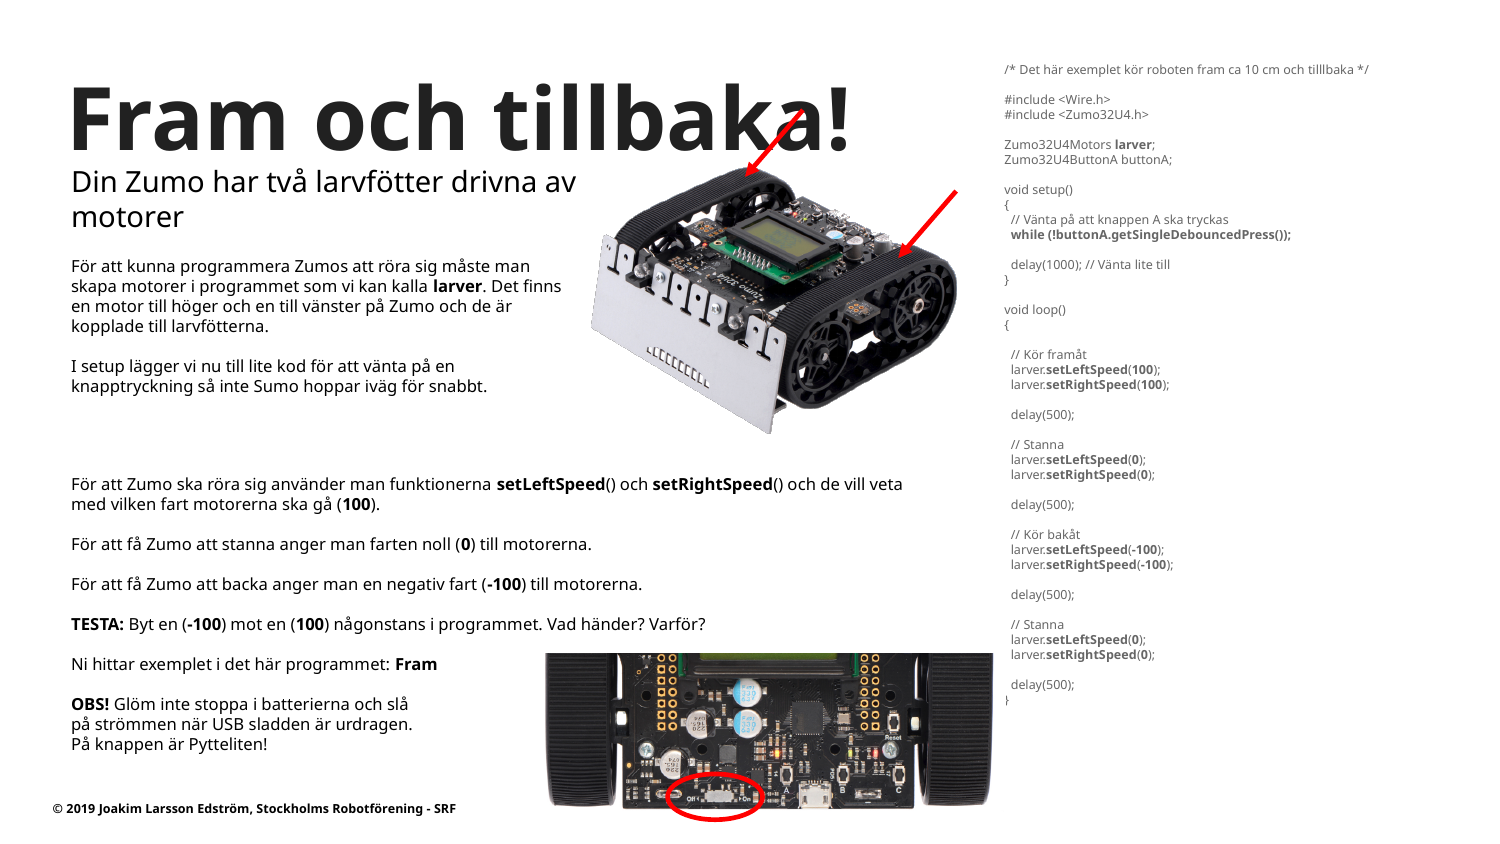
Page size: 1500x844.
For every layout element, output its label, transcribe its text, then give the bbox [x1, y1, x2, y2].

picture [533, 653, 1006, 817]
text_box Din Zumo har två larvfötter drivna av motorer För att kunna programmera Zumos att röra sig måste man skapa motorer i programmet som vi kan kalla larver. Det finns en motor till höger och en till vänster på Zumo och de är kopplade till larvfötterna. I setup lägger vi nu till lite kod för att vänta på en knapptryckning så inte Sumo hoppar iväg för snabbt. [56, 180, 592, 443]
title Fram och tillbaka! [51, 48, 989, 180]
list /* Det här exemplet kör roboten fram ca 10 cm och tilllbaka */ #include <Wire.h> #include <Zumo32U4.h> Zumo32U4Motors larver; Zumo32U4ButtonA buttonA; void setup() { // Vänta på att knappen A ska tryckas while (!buttonA.getSingleDebouncedPress()); delay(1000); // Vänta lite till } void loop() { // Kör framåt larver.setLeftSpeed(100); larver.setRightSpeed(100); delay(500); // Stanna larver.setLeftSpeed(0); larver.setRightSpeed(0); delay(500); // Kör bakåt larver.setLeftSpeed(-100); larver.setRightSpeed(-100); delay(500); // Stanna larver.setLeftSpeed(0); larver.setRightSpeed(0); delay(500); } [989, 47, 1500, 810]
picture [591, 167, 957, 434]
text_box För att Zumo ska röra sig använder man funktionerna setLeftSpeed() och setRightSpeed() och de vill veta med vilken fart motorerna ska gå (100). För att få Zumo att stanna anger man farten noll (0) till motorerna. För att få Zumo att backa anger man en negativ fart (-100) till motorerna. TESTA: Byt en (-100) mot en (100) någonstans i programmet. Vad händer? Varför? Ni hittar exemplet i det här programmet: Fram OBS! Glöm inte stoppa i batterierna och slå på strömmen när USB sladden är urdragen. På knappen är Pytteliten! [56, 458, 958, 725]
picture [671, 777, 760, 817]
text_box © 2019 Joakim Larsson Edström, Stockholms Robotförening - SRF [37, 786, 604, 819]
